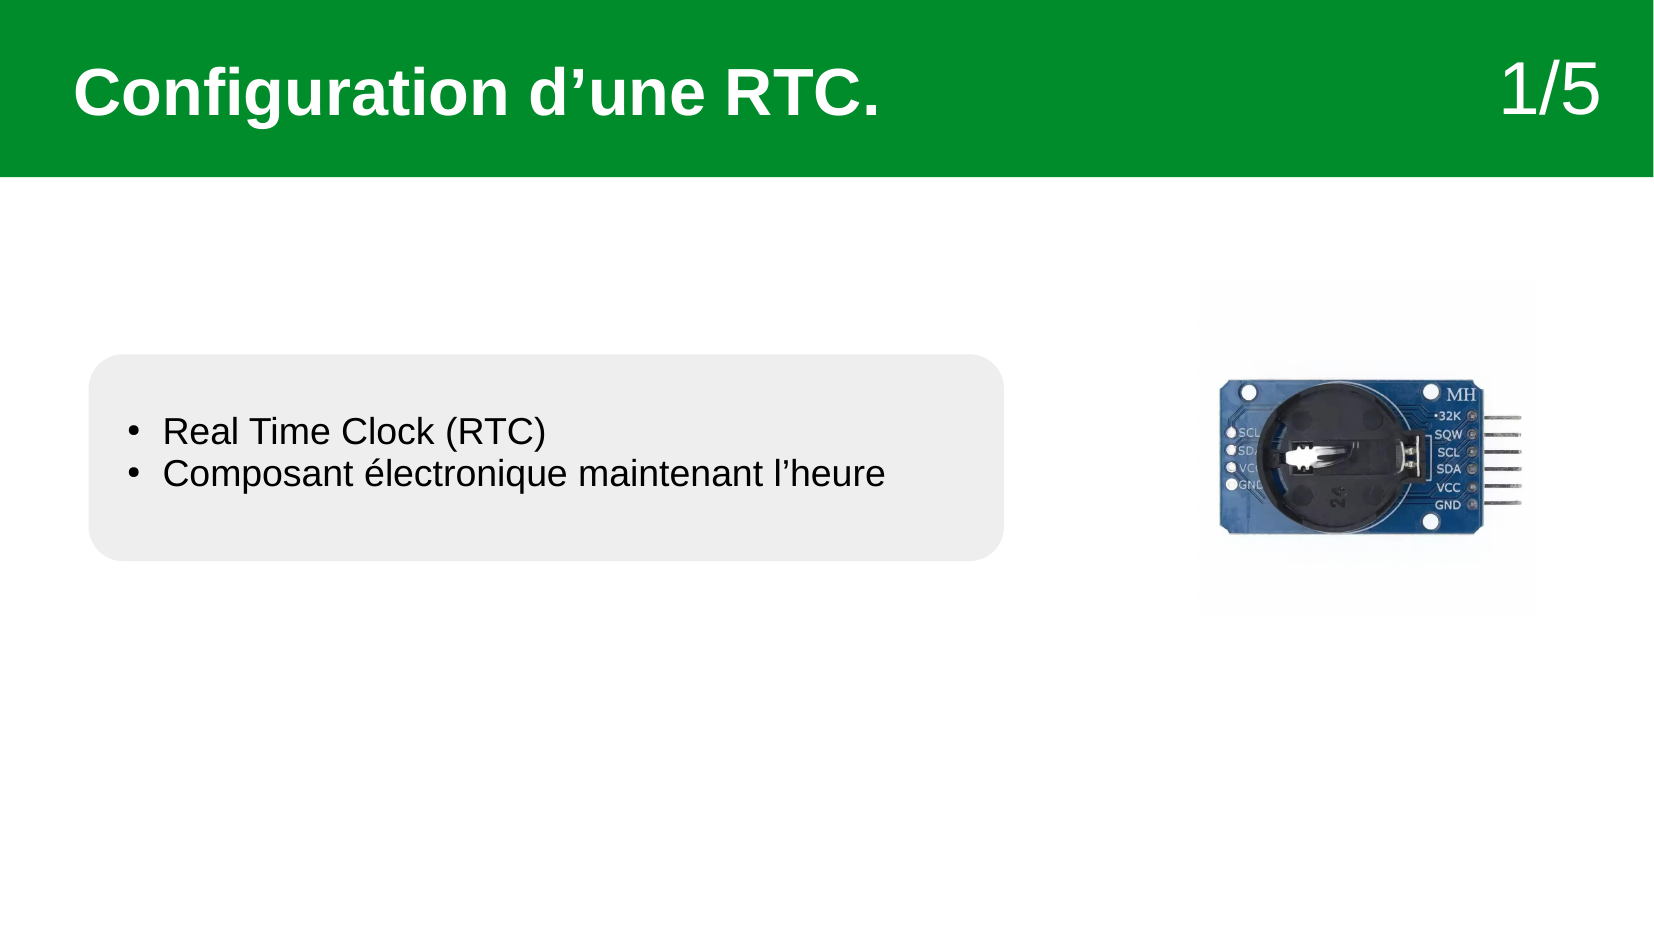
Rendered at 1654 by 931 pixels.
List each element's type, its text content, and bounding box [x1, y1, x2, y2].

text_box [0, 0, 1476, 178]
text_box 1/5 [1476, 0, 1625, 178]
text_box Real Time Clock (RTC) Composant électronique maintenant l’heure [112, 403, 1182, 502]
text_box [1625, 0, 1654, 178]
picture [1195, 280, 1536, 621]
text_box Configuration d’une RTC. [59, 47, 945, 138]
text_box [88, 354, 1004, 562]
